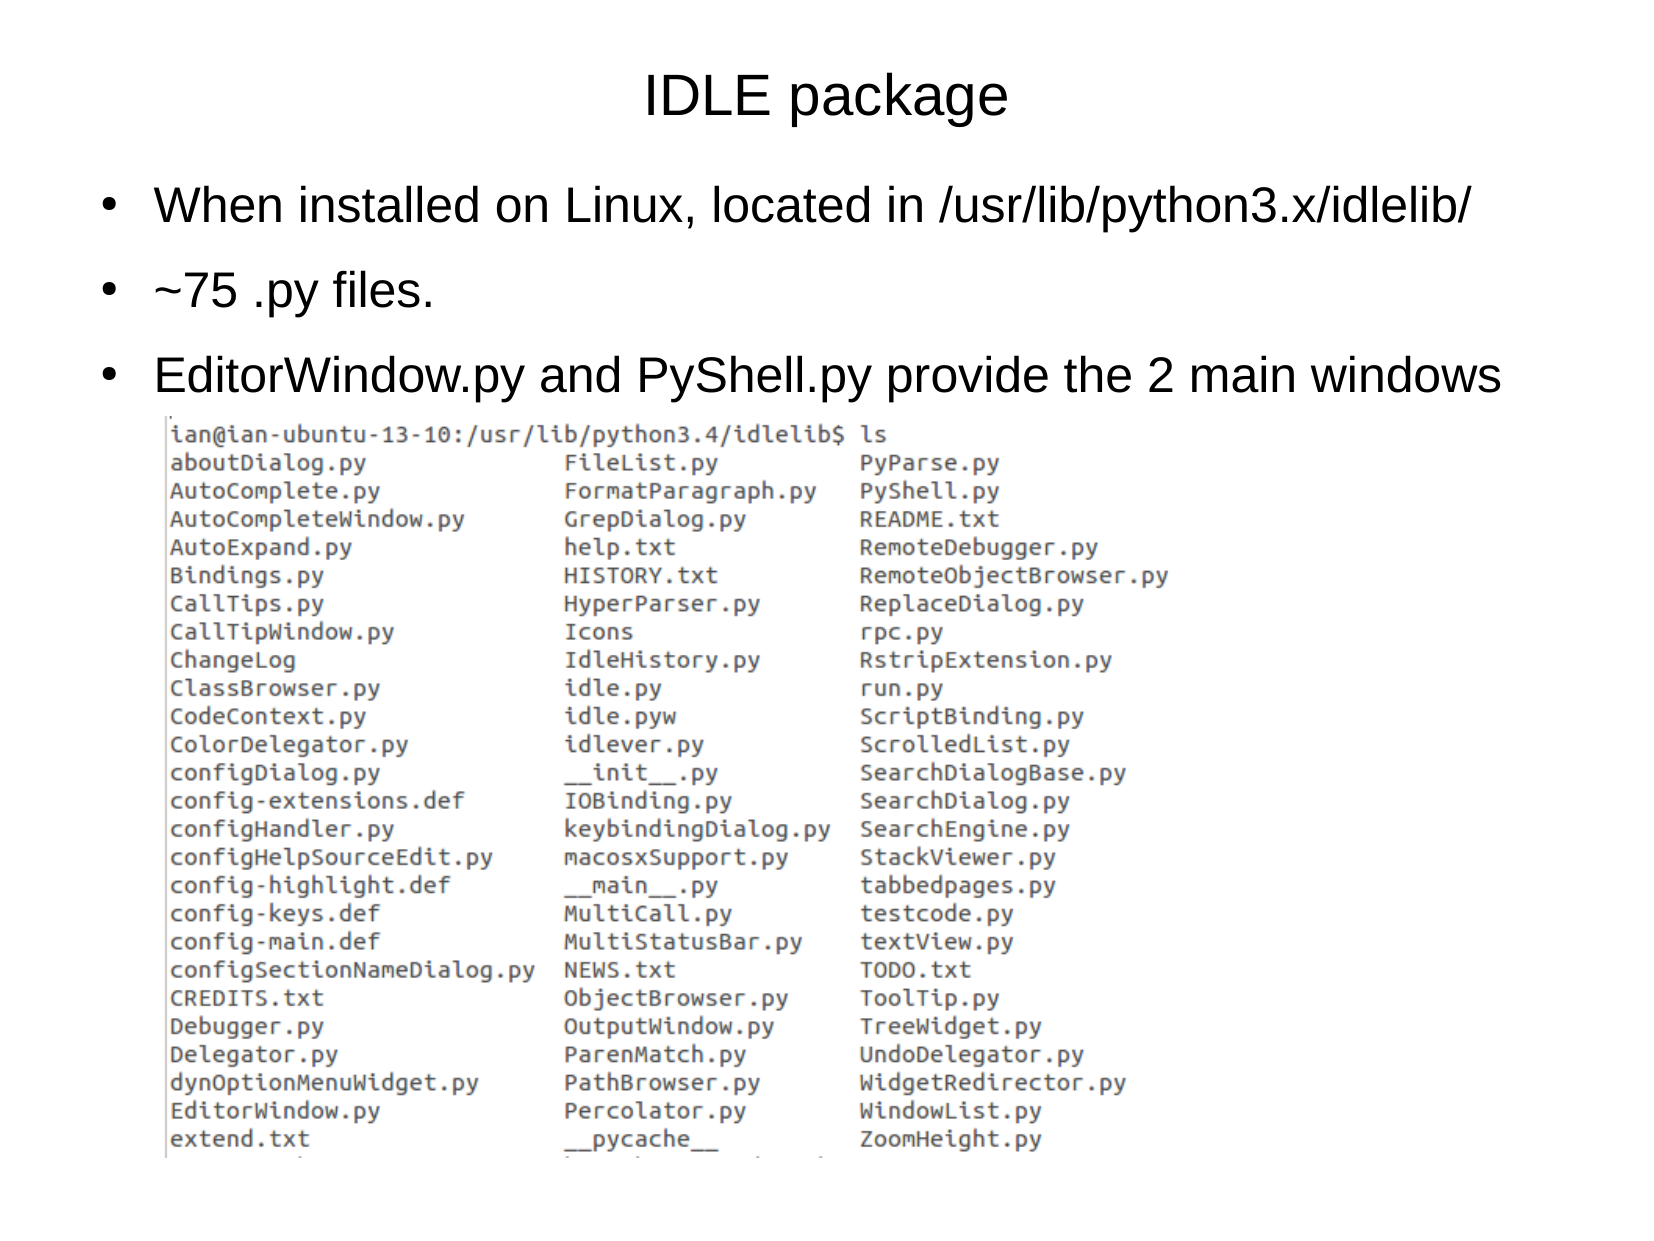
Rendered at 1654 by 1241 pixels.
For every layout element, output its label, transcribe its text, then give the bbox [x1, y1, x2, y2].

title IDLE package [82, 49, 1571, 142]
list When installed on Linux, located in /usr/lib/python3.x/idlelib/ ~75 .py files. EditorWindow.py and PyShell.py provide the 2 main windows [82, 177, 1538, 1123]
picture [164, 416, 1193, 1158]
